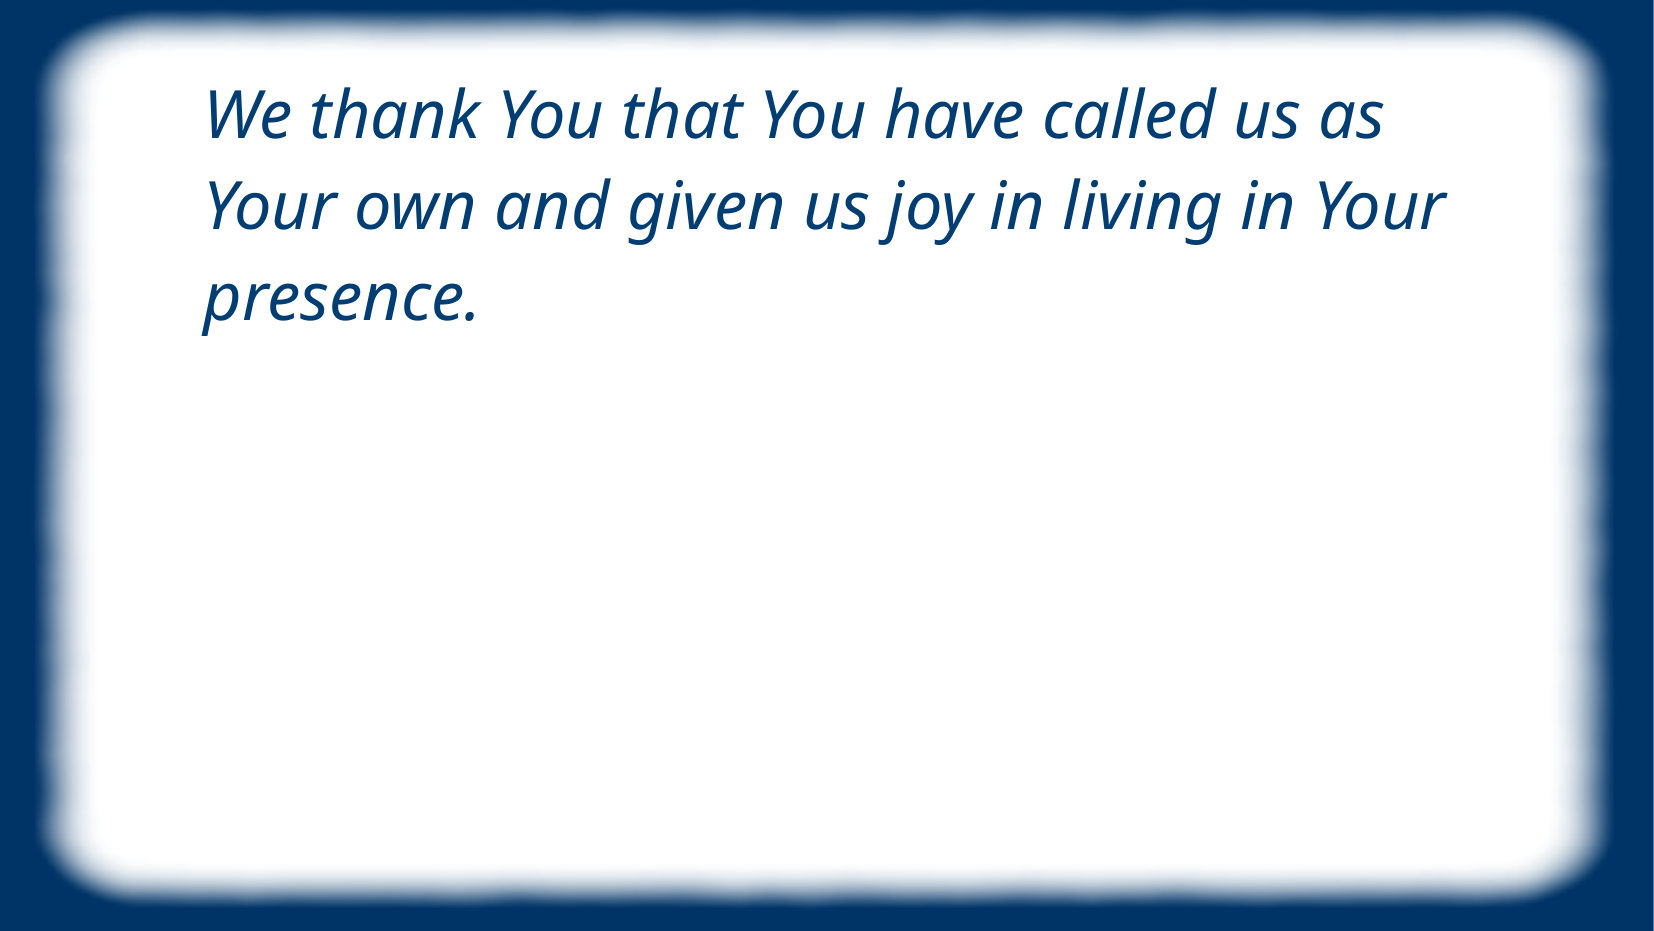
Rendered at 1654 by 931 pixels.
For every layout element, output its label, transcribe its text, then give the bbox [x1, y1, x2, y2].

picture [0, 0, 1654, 931]
text_box We thank You that You have called us as Your own and given us joy in living in Your presence. [120, 60, 1531, 376]
